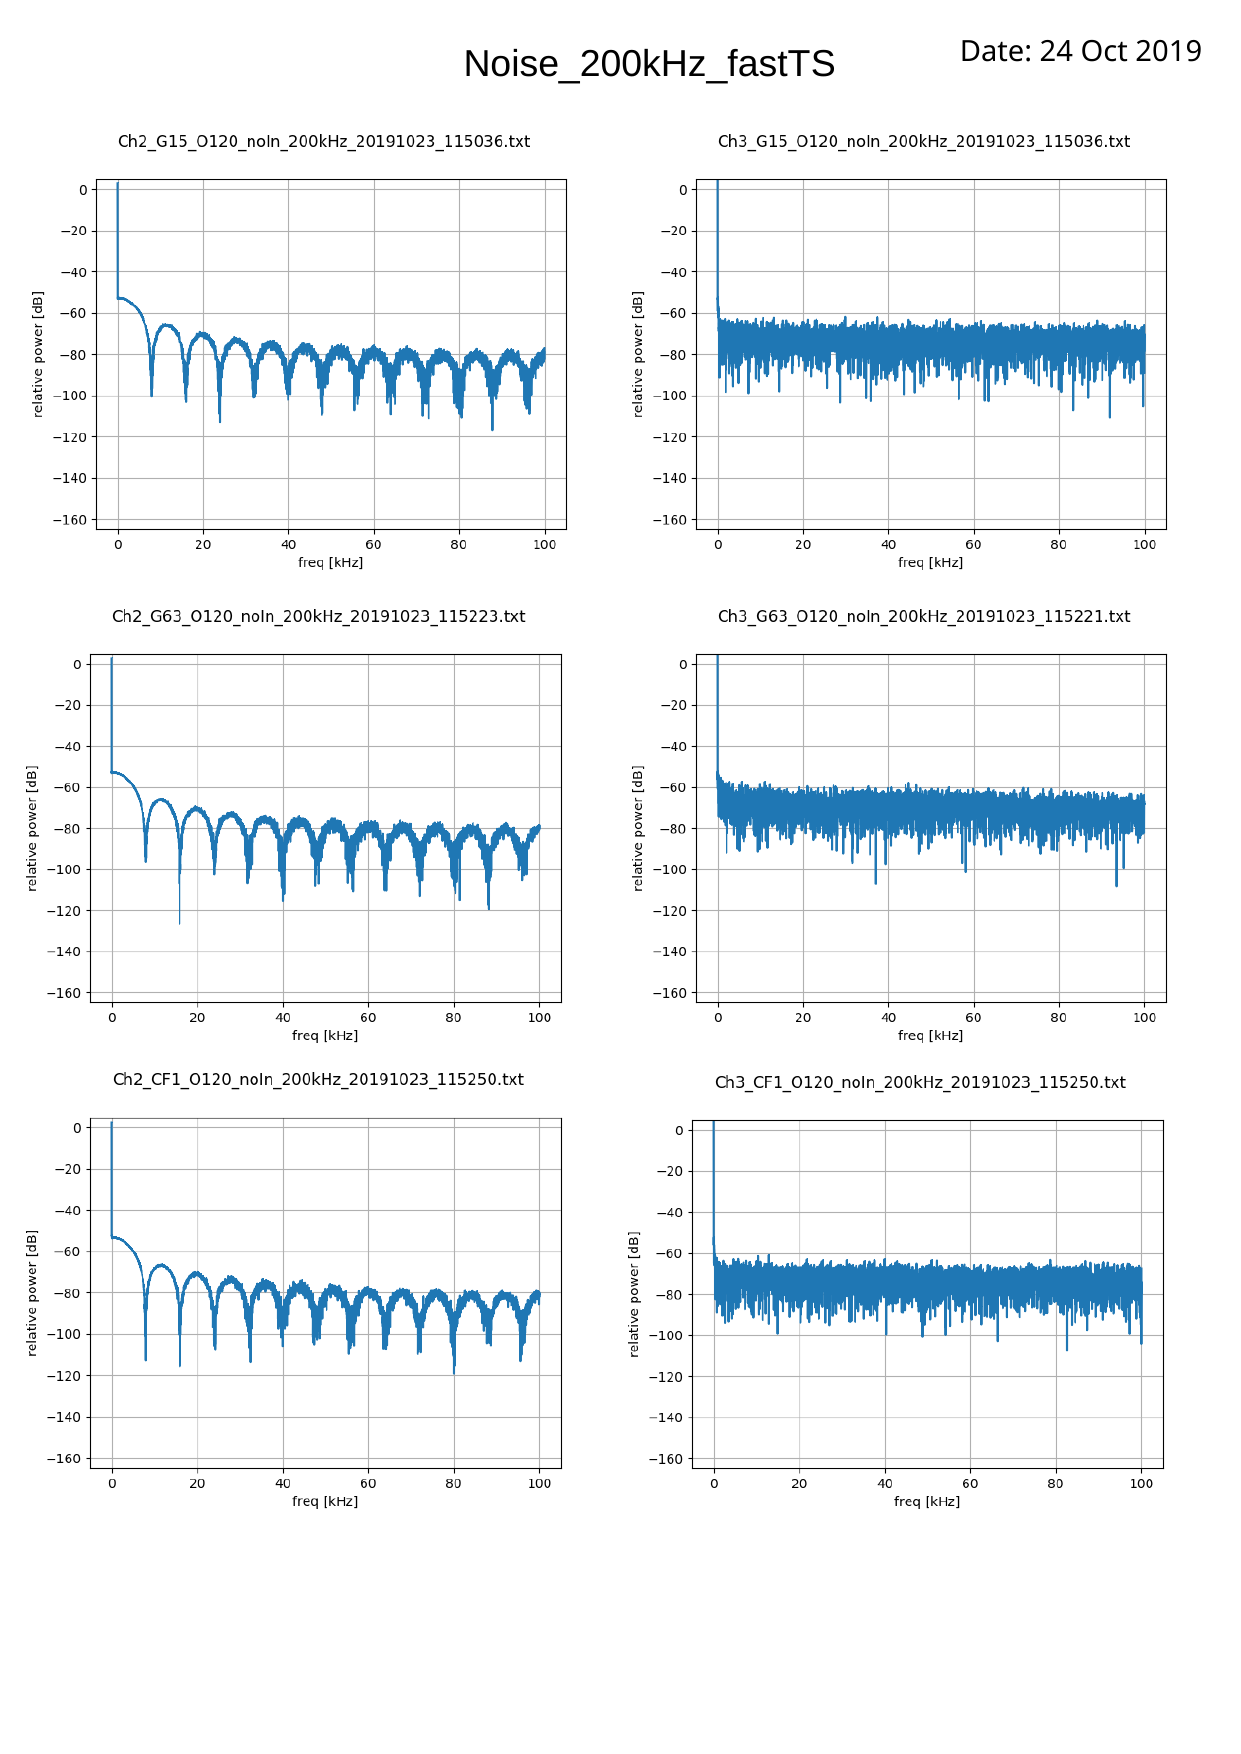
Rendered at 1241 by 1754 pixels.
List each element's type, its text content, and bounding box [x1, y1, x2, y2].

text_box Noise_200kHz_fastTS [448, 35, 851, 93]
text_box Date: 24 Oct 2019 [944, 22, 1223, 71]
picture [14, 599, 1226, 1052]
picture [14, 1062, 1223, 1518]
picture [20, 124, 1226, 579]
